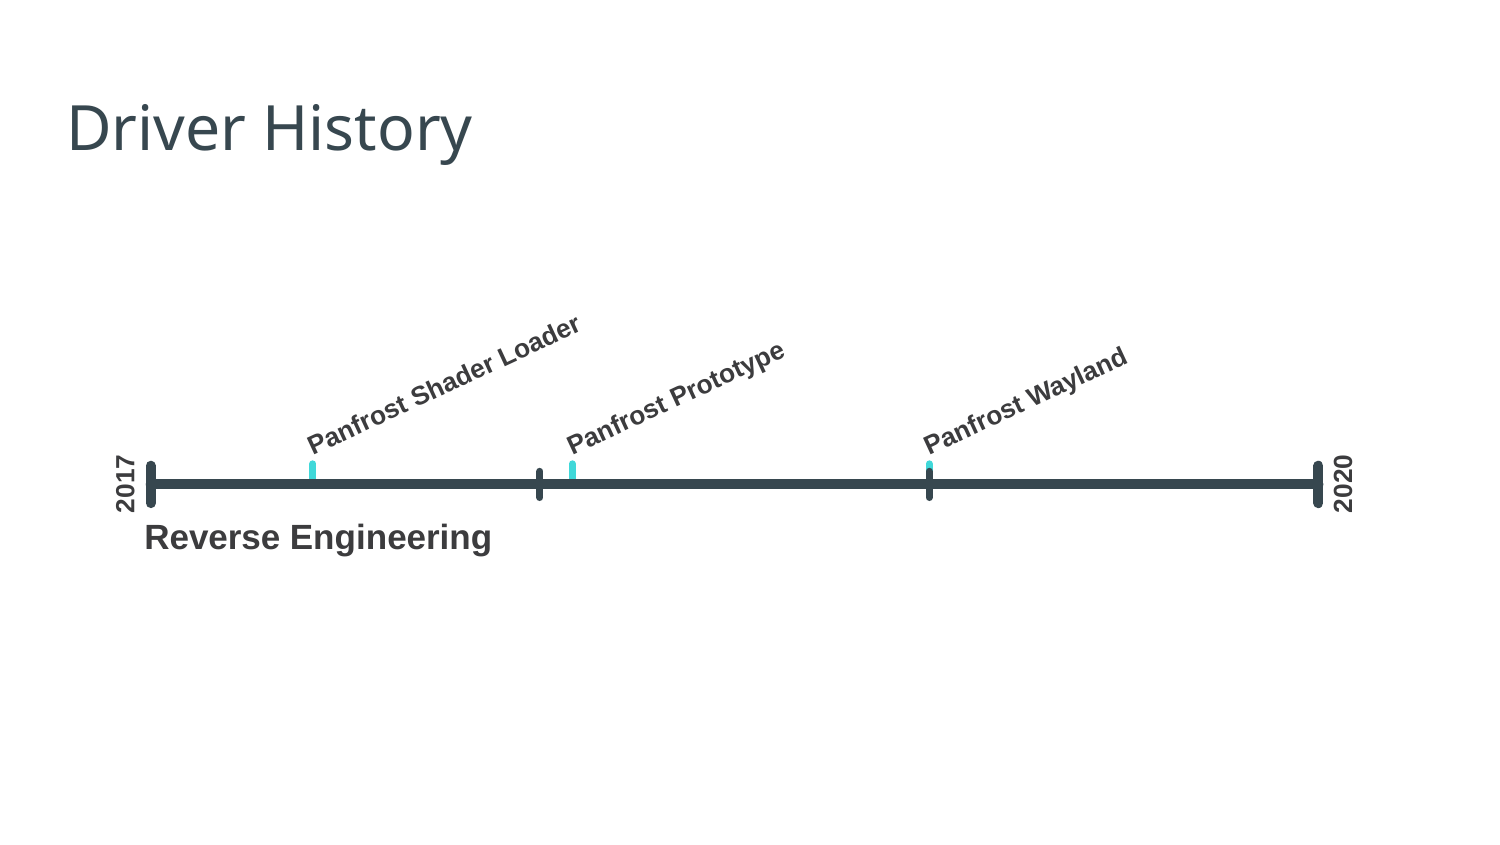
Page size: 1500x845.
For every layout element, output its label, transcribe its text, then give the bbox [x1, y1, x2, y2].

title Driver History [51, 72, 1449, 167]
picture [100, 265, 1500, 579]
